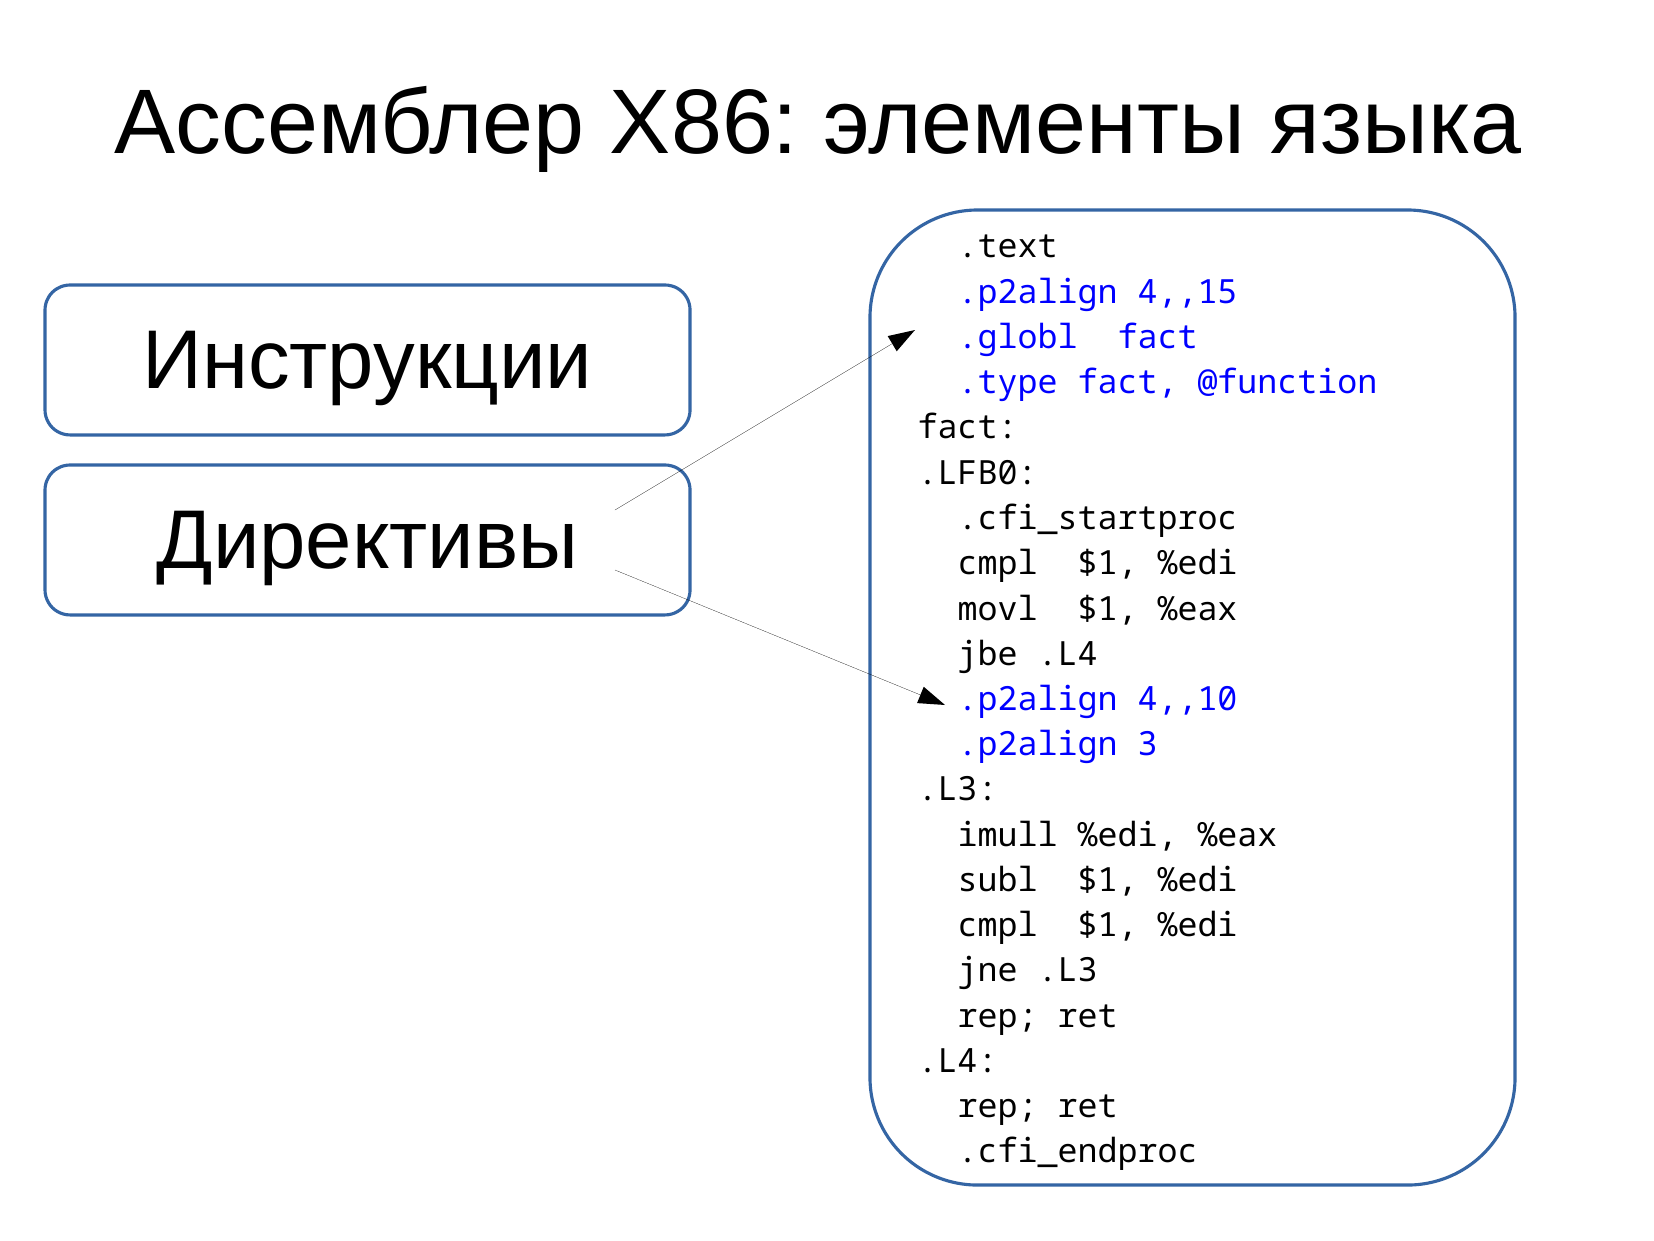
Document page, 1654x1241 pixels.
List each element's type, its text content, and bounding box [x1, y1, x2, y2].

text_box Инструкции [45, 285, 691, 435]
text_box Директивы [45, 465, 691, 615]
text_box .text .p2align 4,,15 .globl fact .type fact, @function fact: .LFB0: .cfi_startproc cmpl $1, %edi movl $1, %eax jbe .L4 .p2align 4,,10 .p2align 3 .L3: imull %edi, %eax subl $1, %edi cmpl $1, %edi jne .L3 rep; ret .L4: rep; ret .cfi_endproc [870, 210, 1516, 1186]
title Ассемблер X86: элементы языка [75, 17, 1564, 226]
